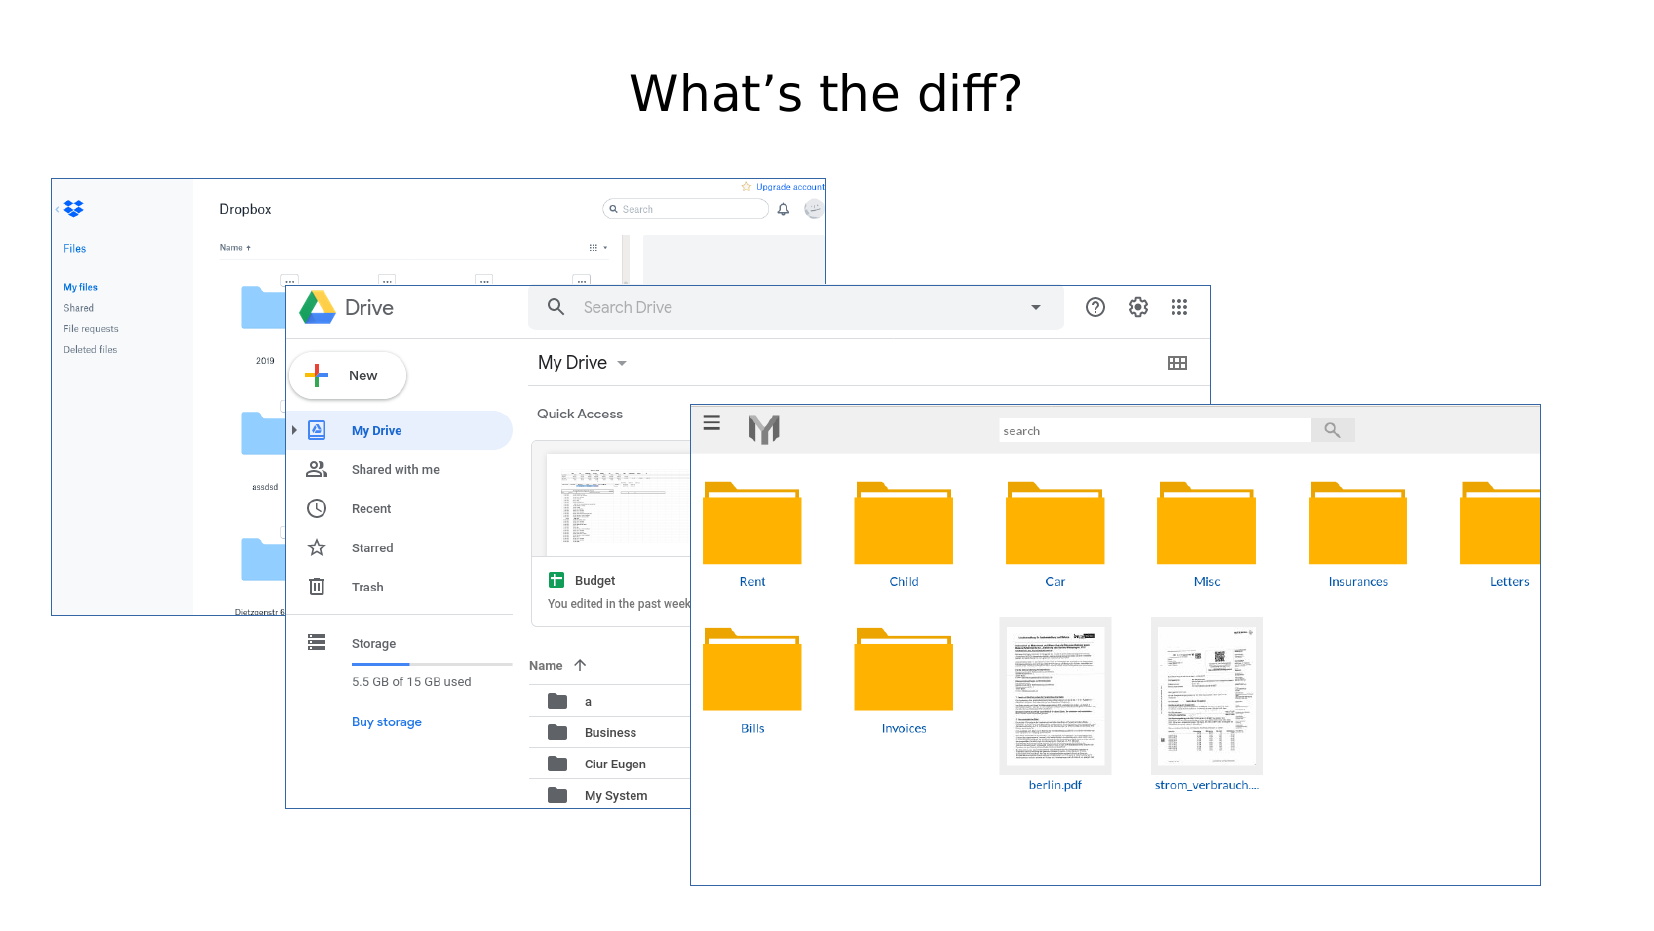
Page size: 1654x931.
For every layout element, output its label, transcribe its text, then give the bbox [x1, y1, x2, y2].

text_box What’s the diff? [615, 57, 1039, 131]
picture [51, 178, 1541, 886]
